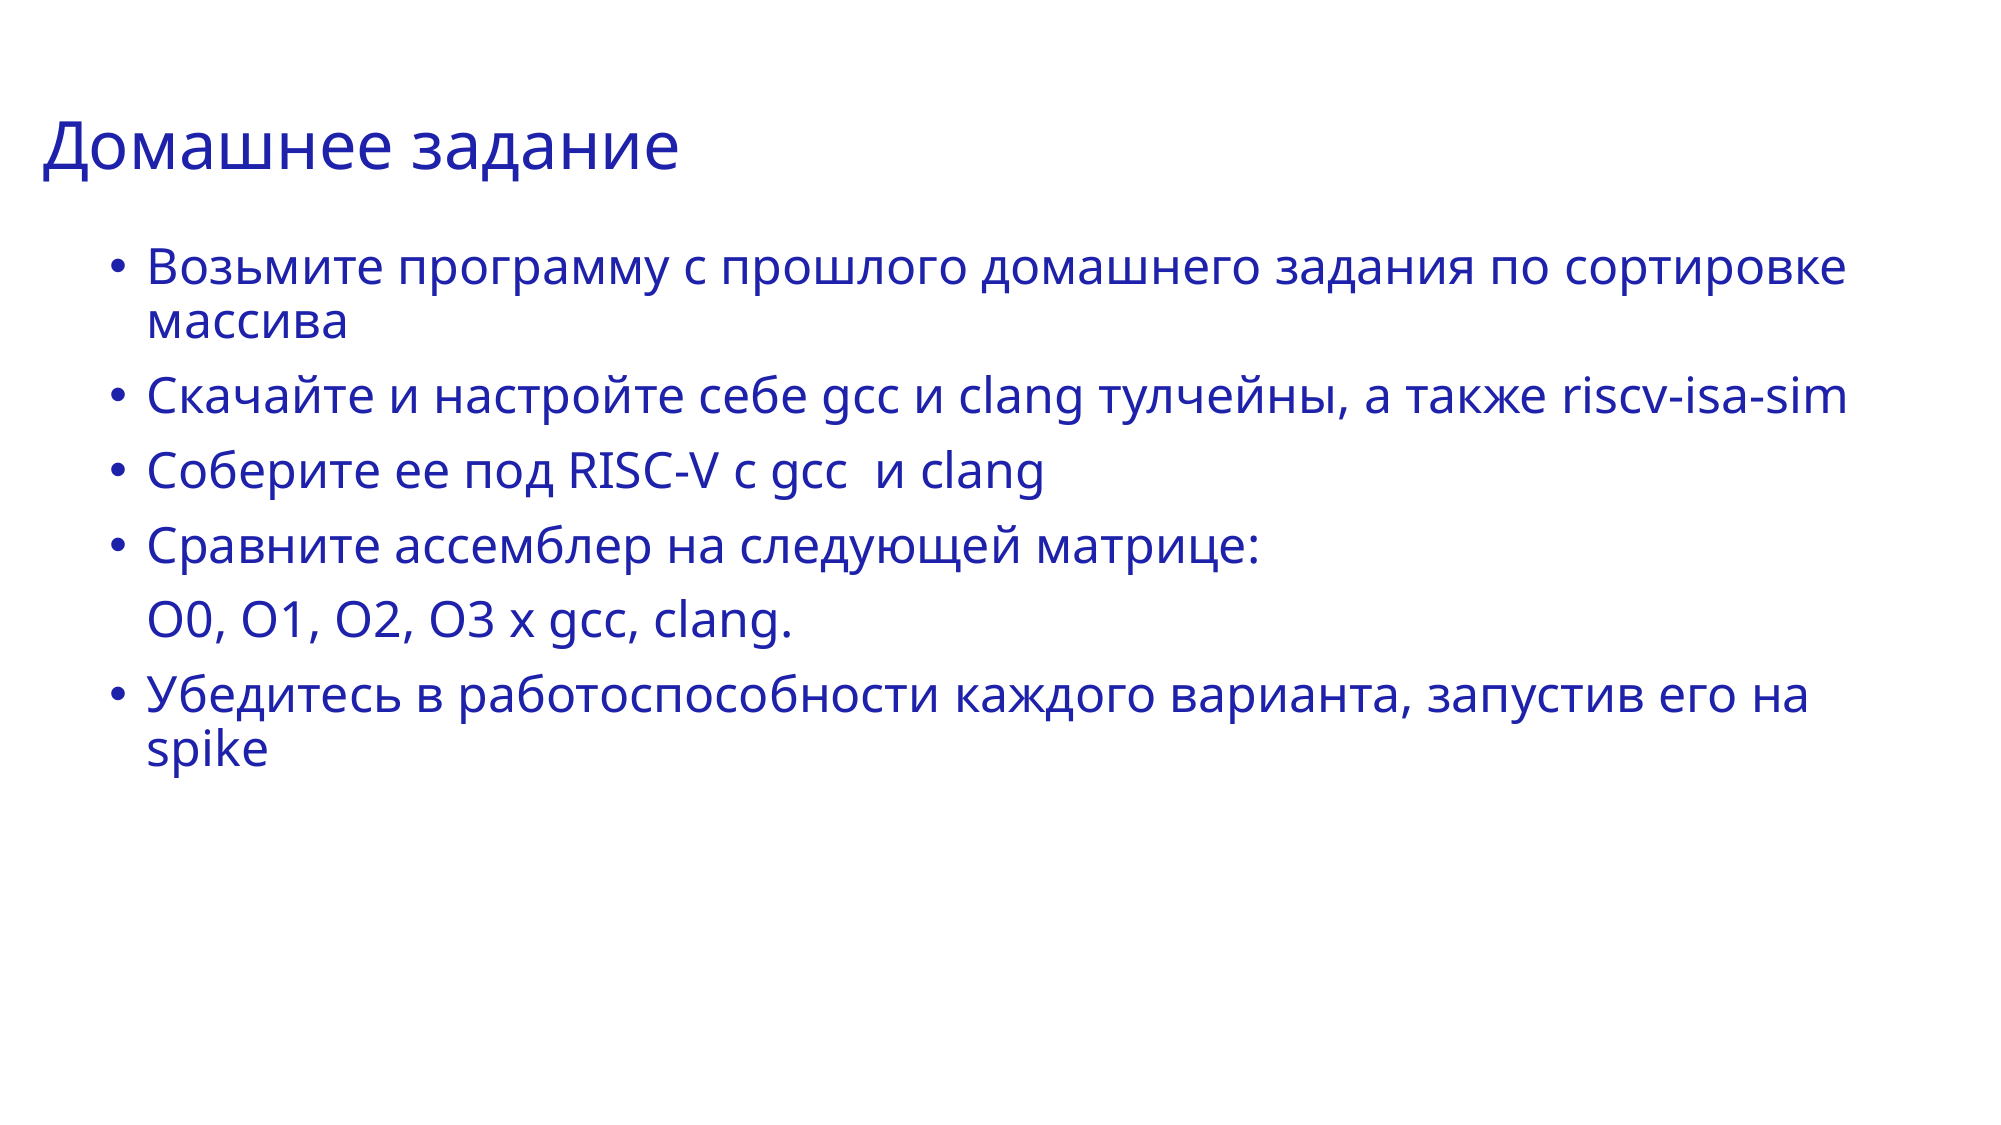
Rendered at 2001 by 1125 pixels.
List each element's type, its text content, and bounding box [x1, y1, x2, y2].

title Домашнее задание [43, 109, 1645, 217]
list Возьмите программу с прошлого домашнего задания по сортировке массива Скачайте и настройте себе gcc и clang тулчейны, а также riscv-isa-sim Соберите ее под RISC-V с gcc и clang Сравните ассемблер на следующей матрице: O0, O1, O2, O3 x gcc, clang. Убедитесь в работоспособности каждого варианта, запустив его на spike [109, 241, 1936, 936]
